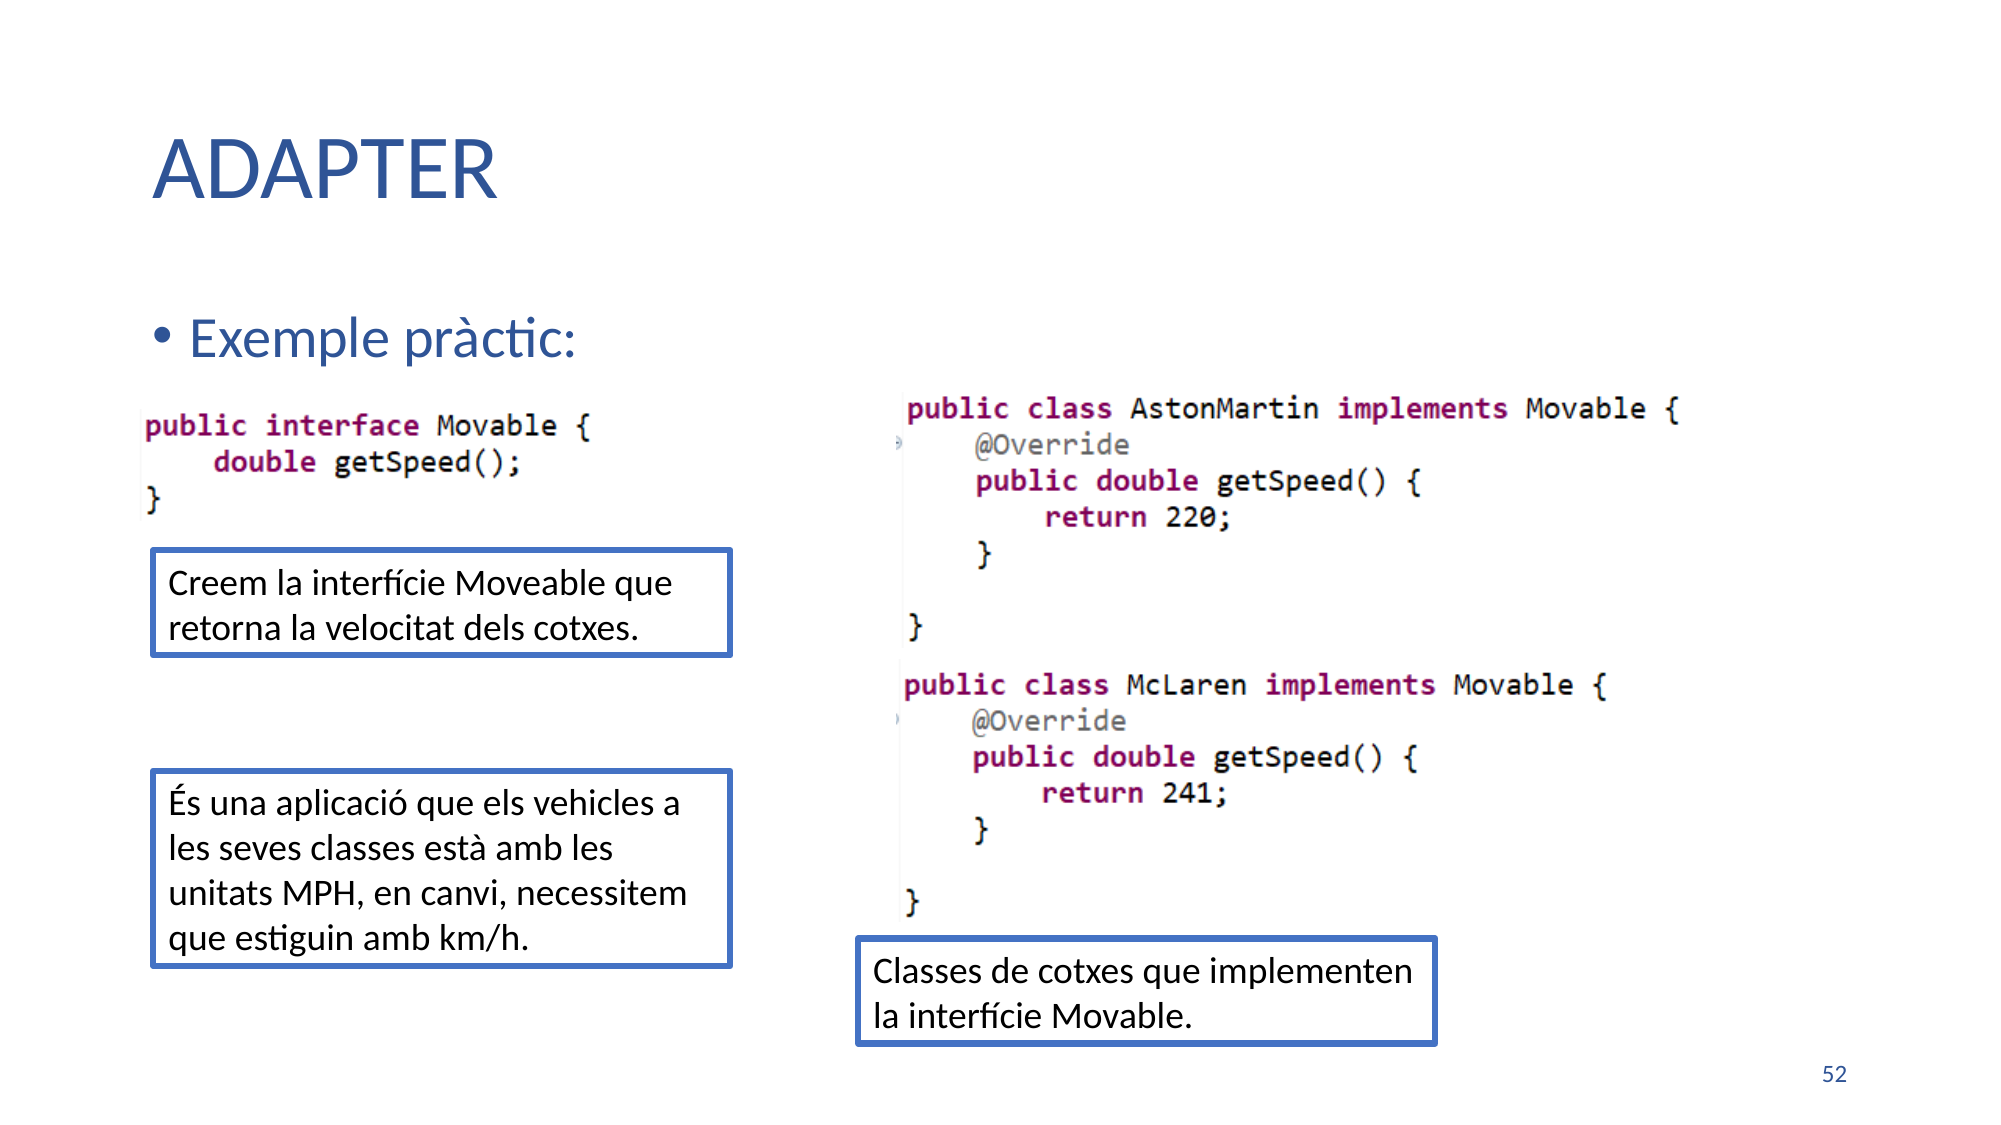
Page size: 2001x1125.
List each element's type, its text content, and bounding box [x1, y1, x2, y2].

text_box Classes de cotxes que implementen la interfície Movable. [858, 938, 1436, 1044]
picture [137, 409, 594, 521]
title ADAPTER [137, 59, 1863, 278]
list Exemple pràctic: [137, 299, 1863, 1014]
picture [896, 392, 1697, 648]
text_box És una aplicació que els vehicles a les seves classes està amb les unitats MPH, en canvi, necessitem que estiguin amb km/h. [153, 770, 731, 966]
picture [896, 659, 1623, 922]
slide_number <number> [1412, 1042, 1863, 1103]
text_box Creem la interfície Moveable que retorna la velocitat dels cotxes. [153, 550, 731, 656]
